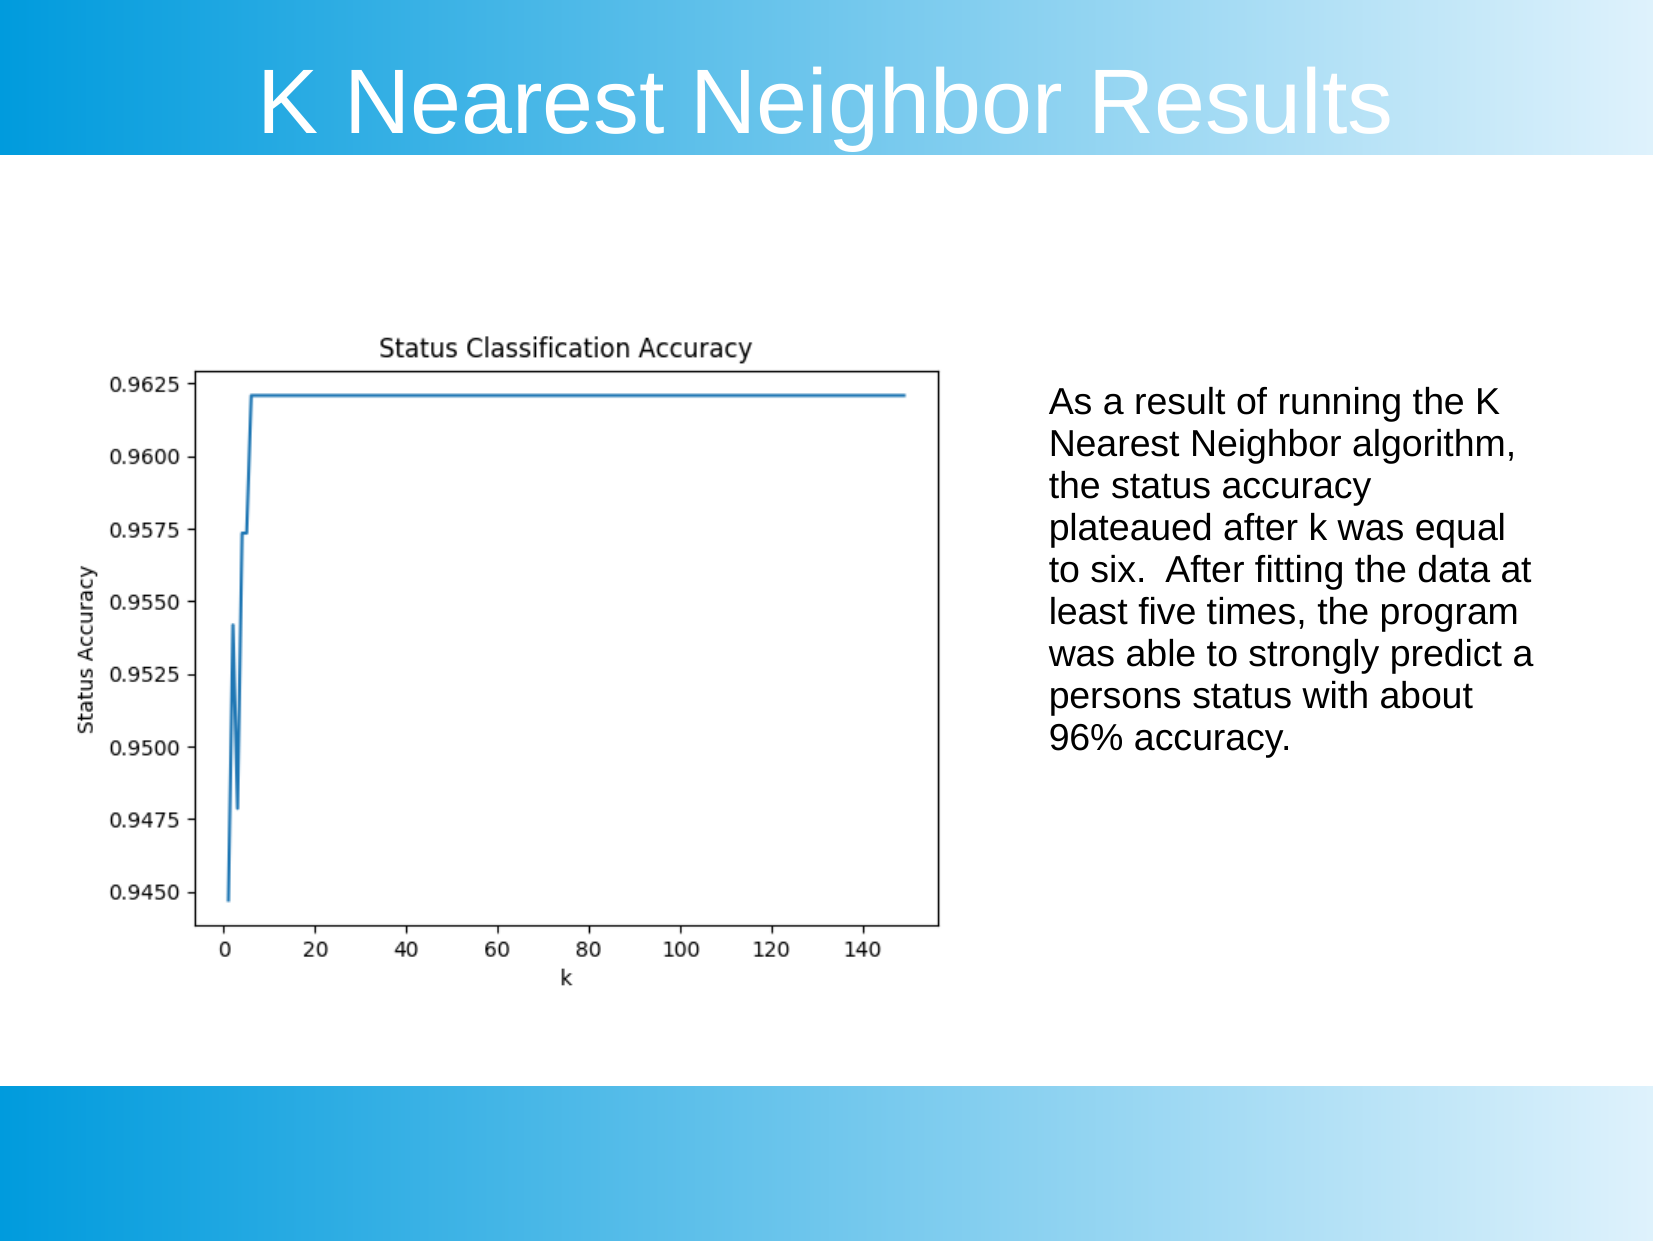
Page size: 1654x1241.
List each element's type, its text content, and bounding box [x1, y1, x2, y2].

title K Nearest Neighbor Results [82, 49, 1571, 155]
picture [75, 284, 1034, 1005]
text_box As a result of running the K Nearest Neighbor algorithm, the status accuracy plateaued after k was equal to six. After fitting the data at least five times, the program was able to strongly predict a persons status with about 96% accuracy. [1033, 372, 1561, 706]
